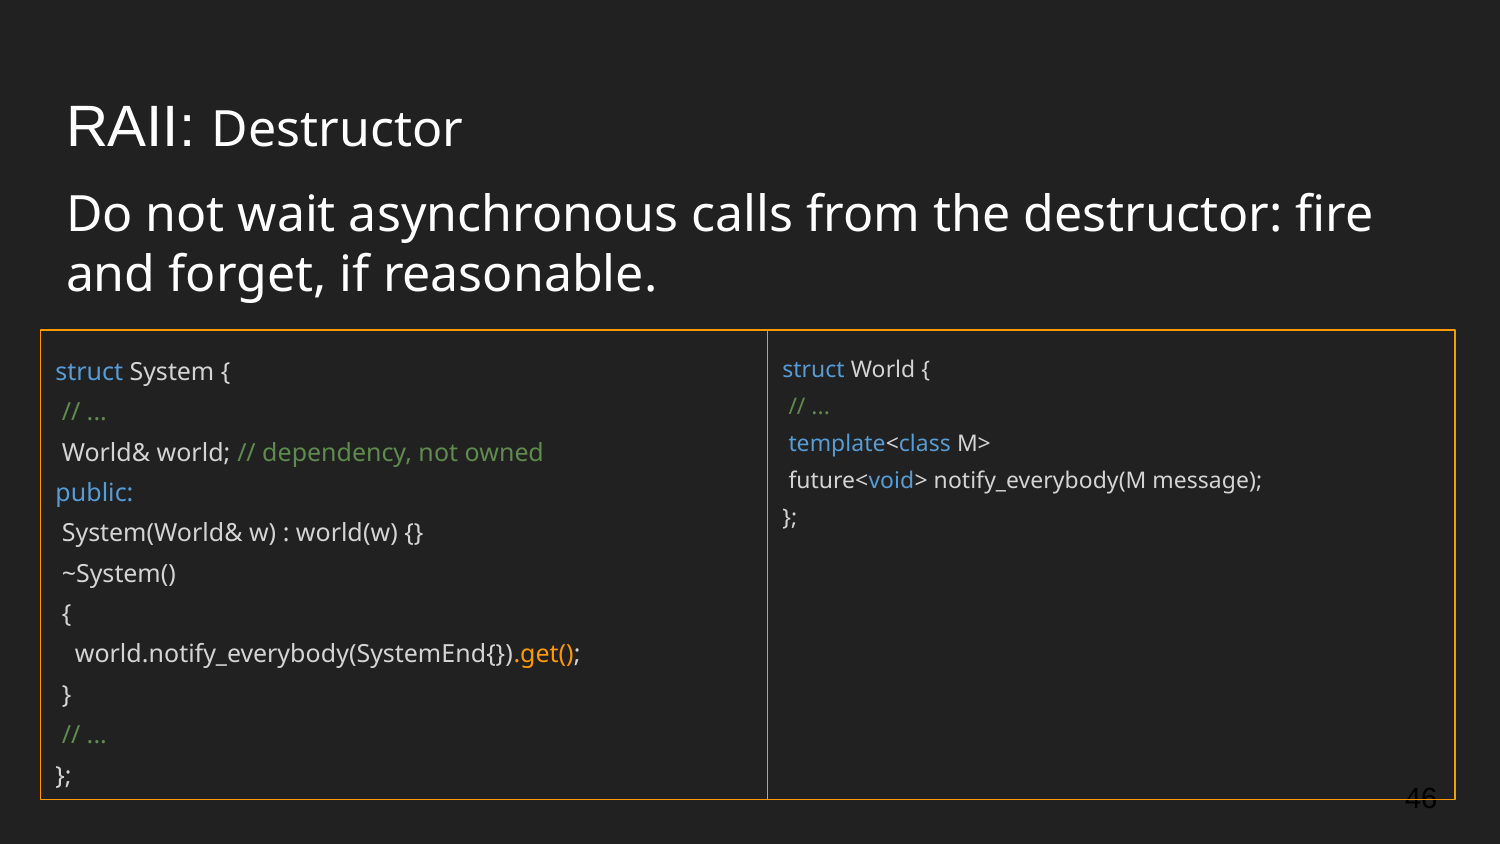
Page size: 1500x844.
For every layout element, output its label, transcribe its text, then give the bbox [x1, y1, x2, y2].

title RAII: Destructor [51, 72, 1449, 166]
slide_number <number> [1389, 764, 1480, 830]
list struct System { // ... World& world; // dependency, not owned public: System(World& w) : world(w) {} ~System() { world.notify_everybody(SystemEnd{}).get(); } // ... }; [40, 329, 767, 800]
list Do not wait asynchronous calls from the destructor: fire and forget, if reasonable. [51, 166, 1449, 329]
list struct World { // ... template<class M> future<void> notify_everybody(M message); }; [767, 329, 1455, 800]
